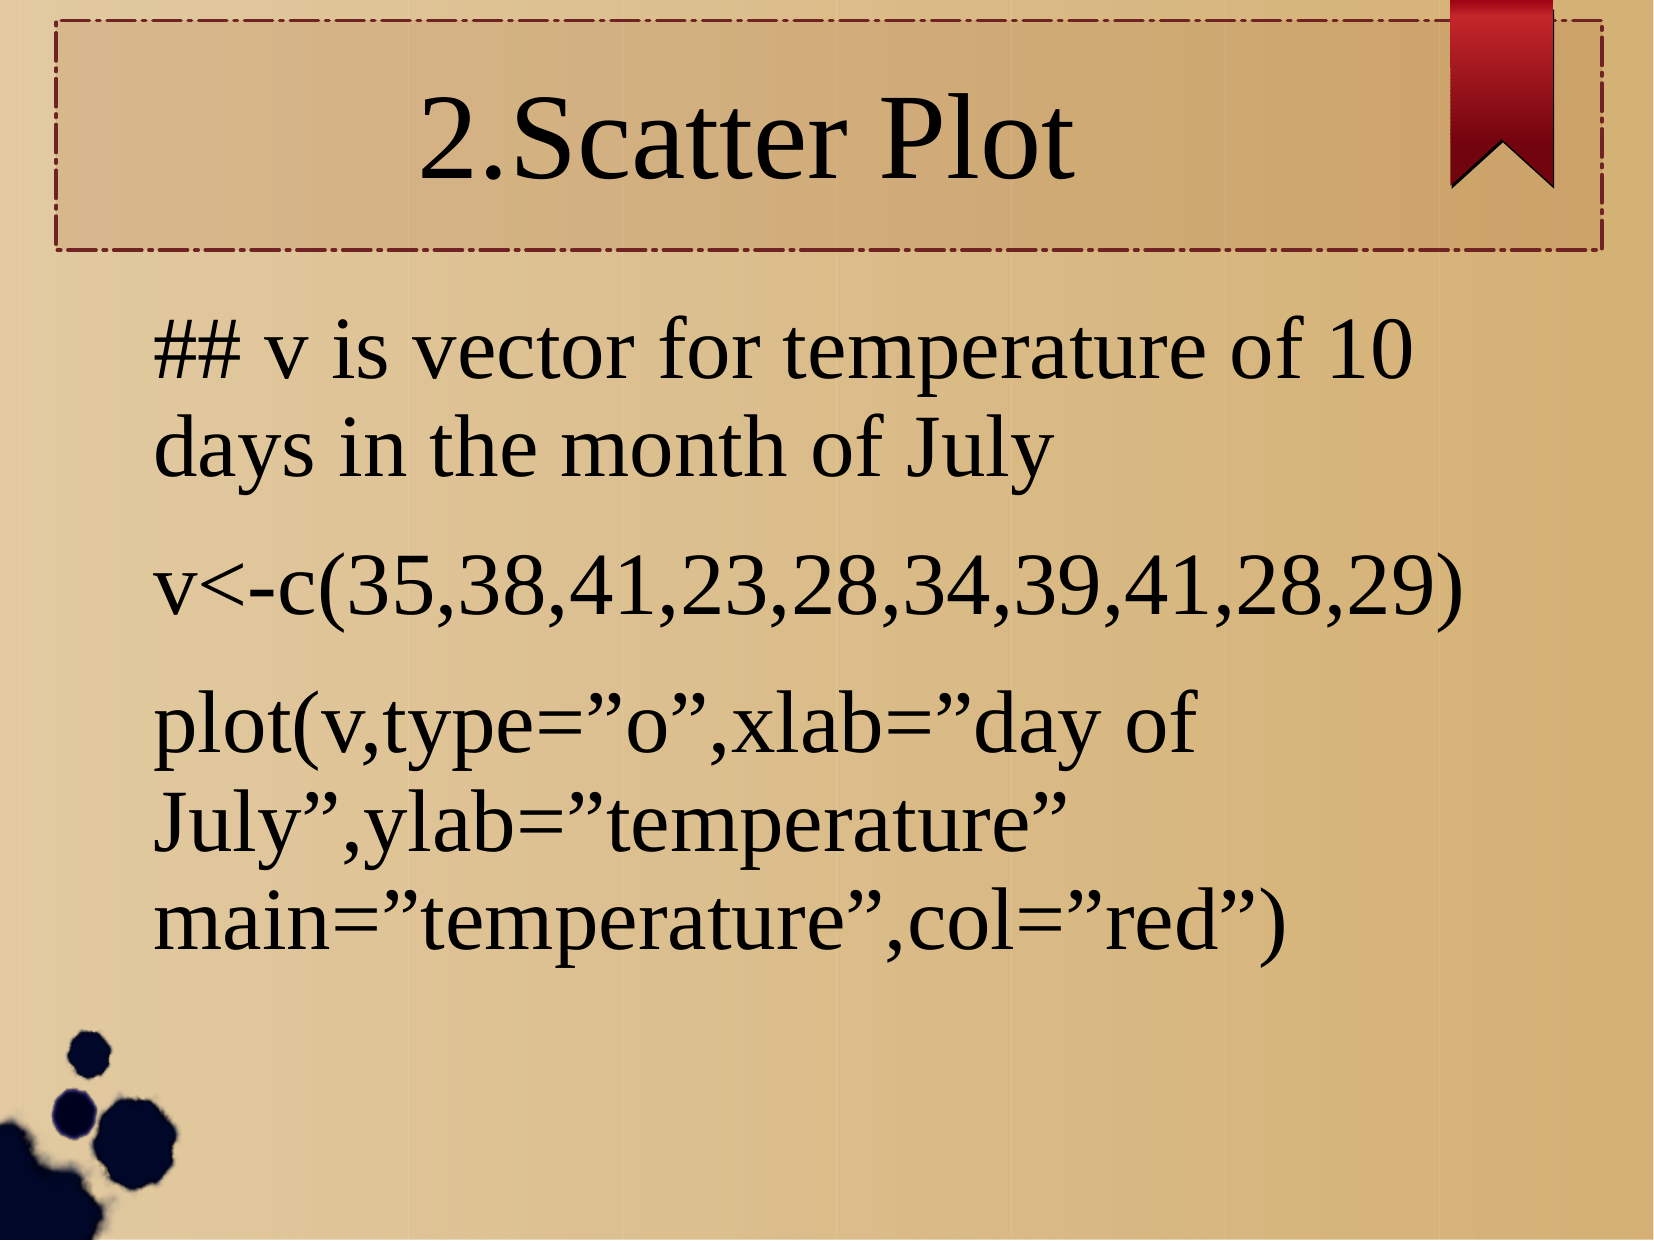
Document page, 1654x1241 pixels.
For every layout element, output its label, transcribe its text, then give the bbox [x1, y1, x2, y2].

list ## v is vector for temperature of 10 days in the month of July v<-c(35,38,41,23,28,34,39,41,28,29) plot(v,type=”o”,xlab=”day of July”,ylab=”temperature” main=”temperature”,col=”red”) [82, 299, 1571, 1019]
title 2.Scatter Plot [82, 47, 1412, 229]
